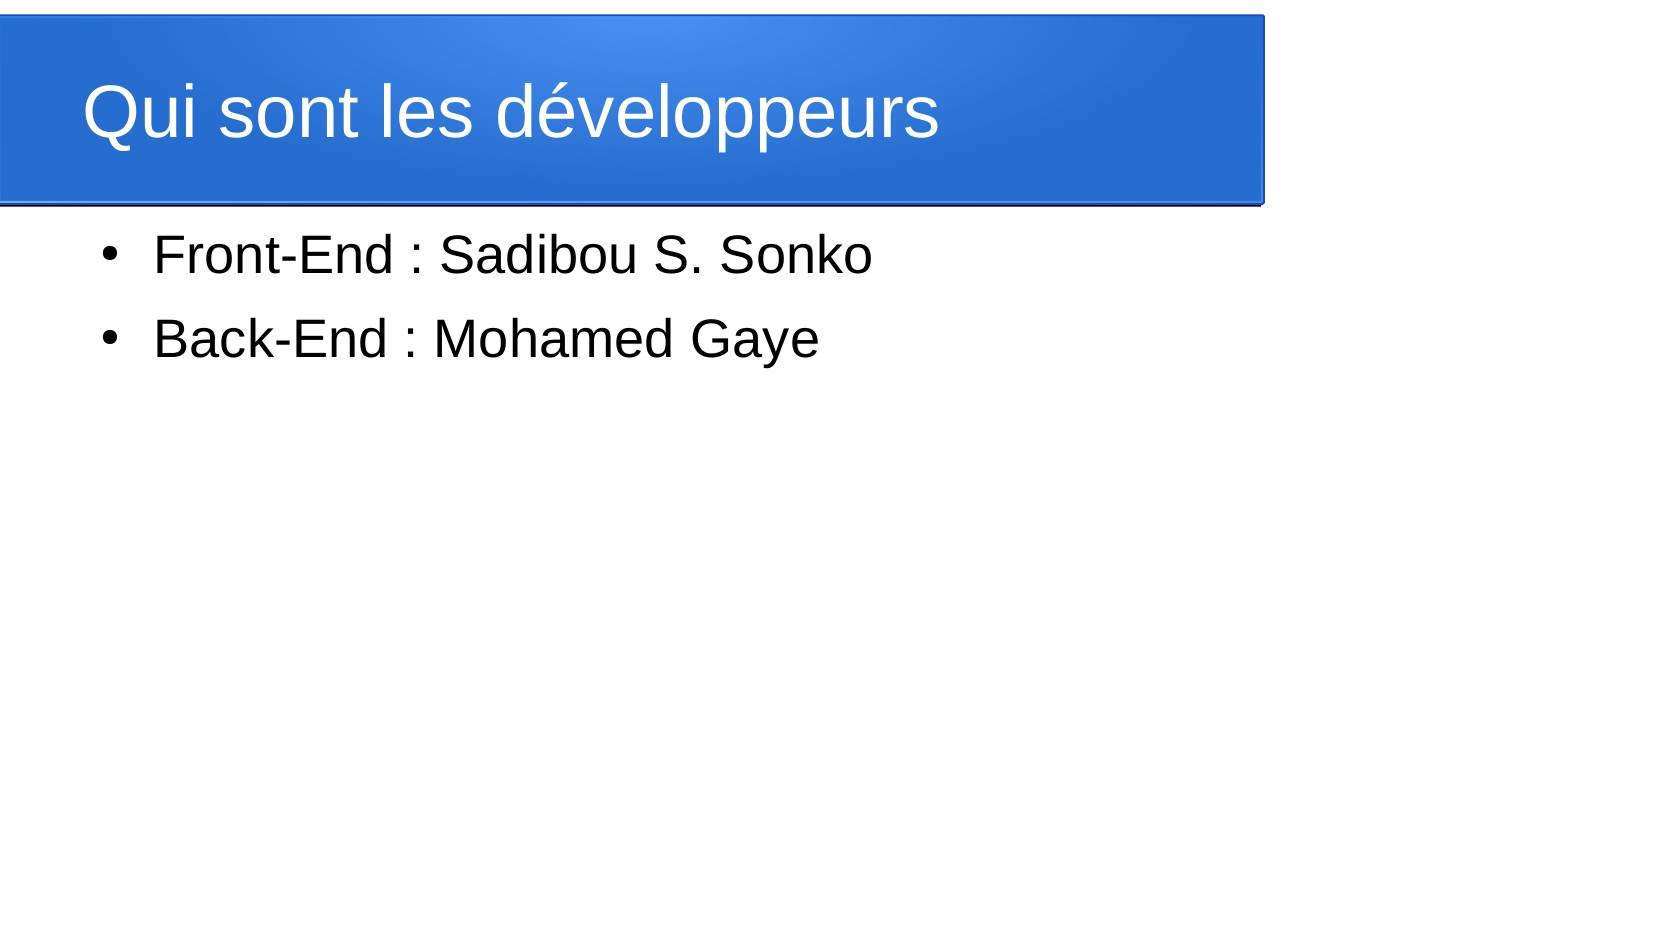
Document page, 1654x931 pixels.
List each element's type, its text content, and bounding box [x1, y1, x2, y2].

title Qui sont les développeurs [82, 35, 1235, 189]
list Front-End : Sadibou S. Sonko Back-End : Mohamed Gaye [82, 224, 1571, 764]
